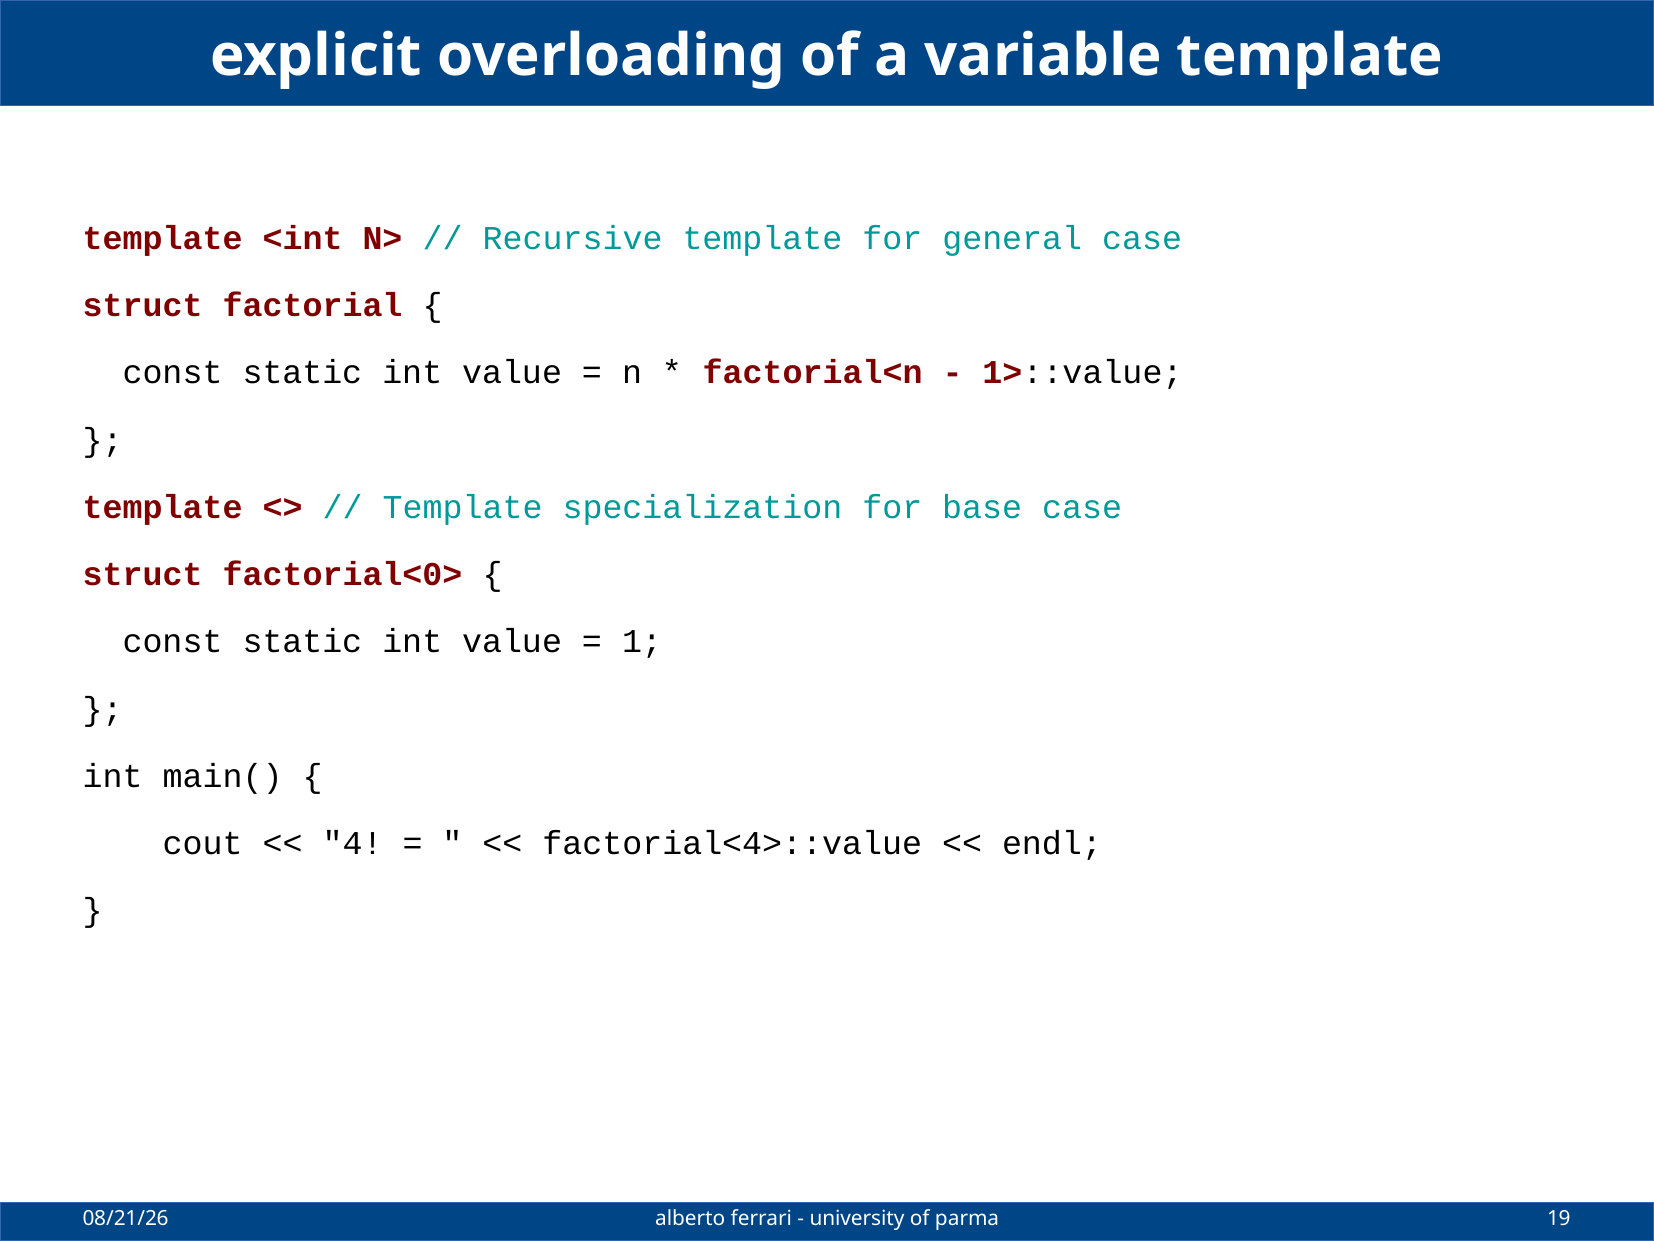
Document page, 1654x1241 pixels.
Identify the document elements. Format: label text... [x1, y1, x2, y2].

list template <int N> // Recursive template for general case struct factorial { const static int value = n * factorial<n - 1>::value; }; template <> // Template specialization for base case struct factorial<0> { const static int value = 1; }; int main() { cout << "4! = " << factorial<4>::value << endl; } [82, 135, 1571, 1141]
title explicit overloading of a variable template [0, 0, 1654, 106]
